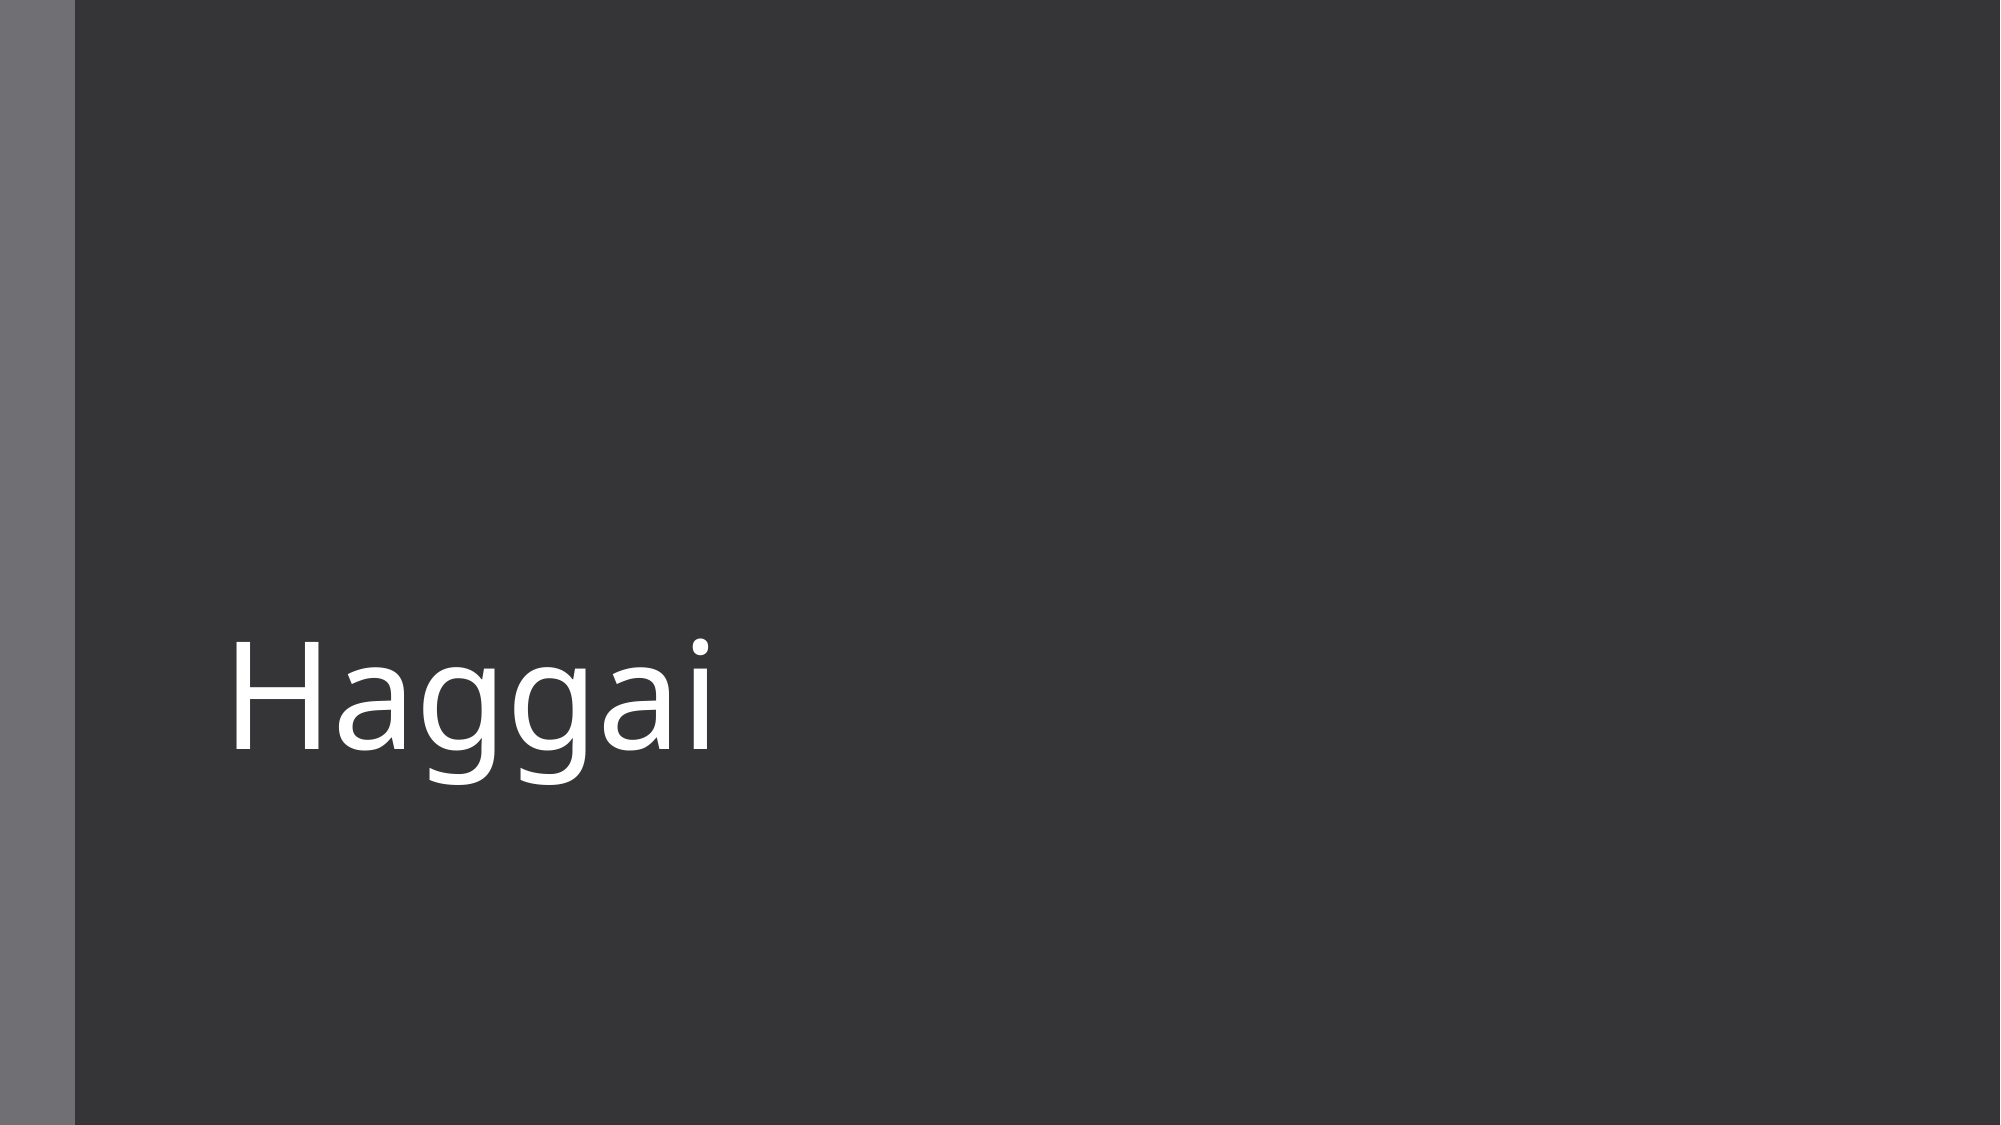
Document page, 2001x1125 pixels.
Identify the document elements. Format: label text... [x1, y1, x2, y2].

title Haggai [206, 124, 1752, 788]
